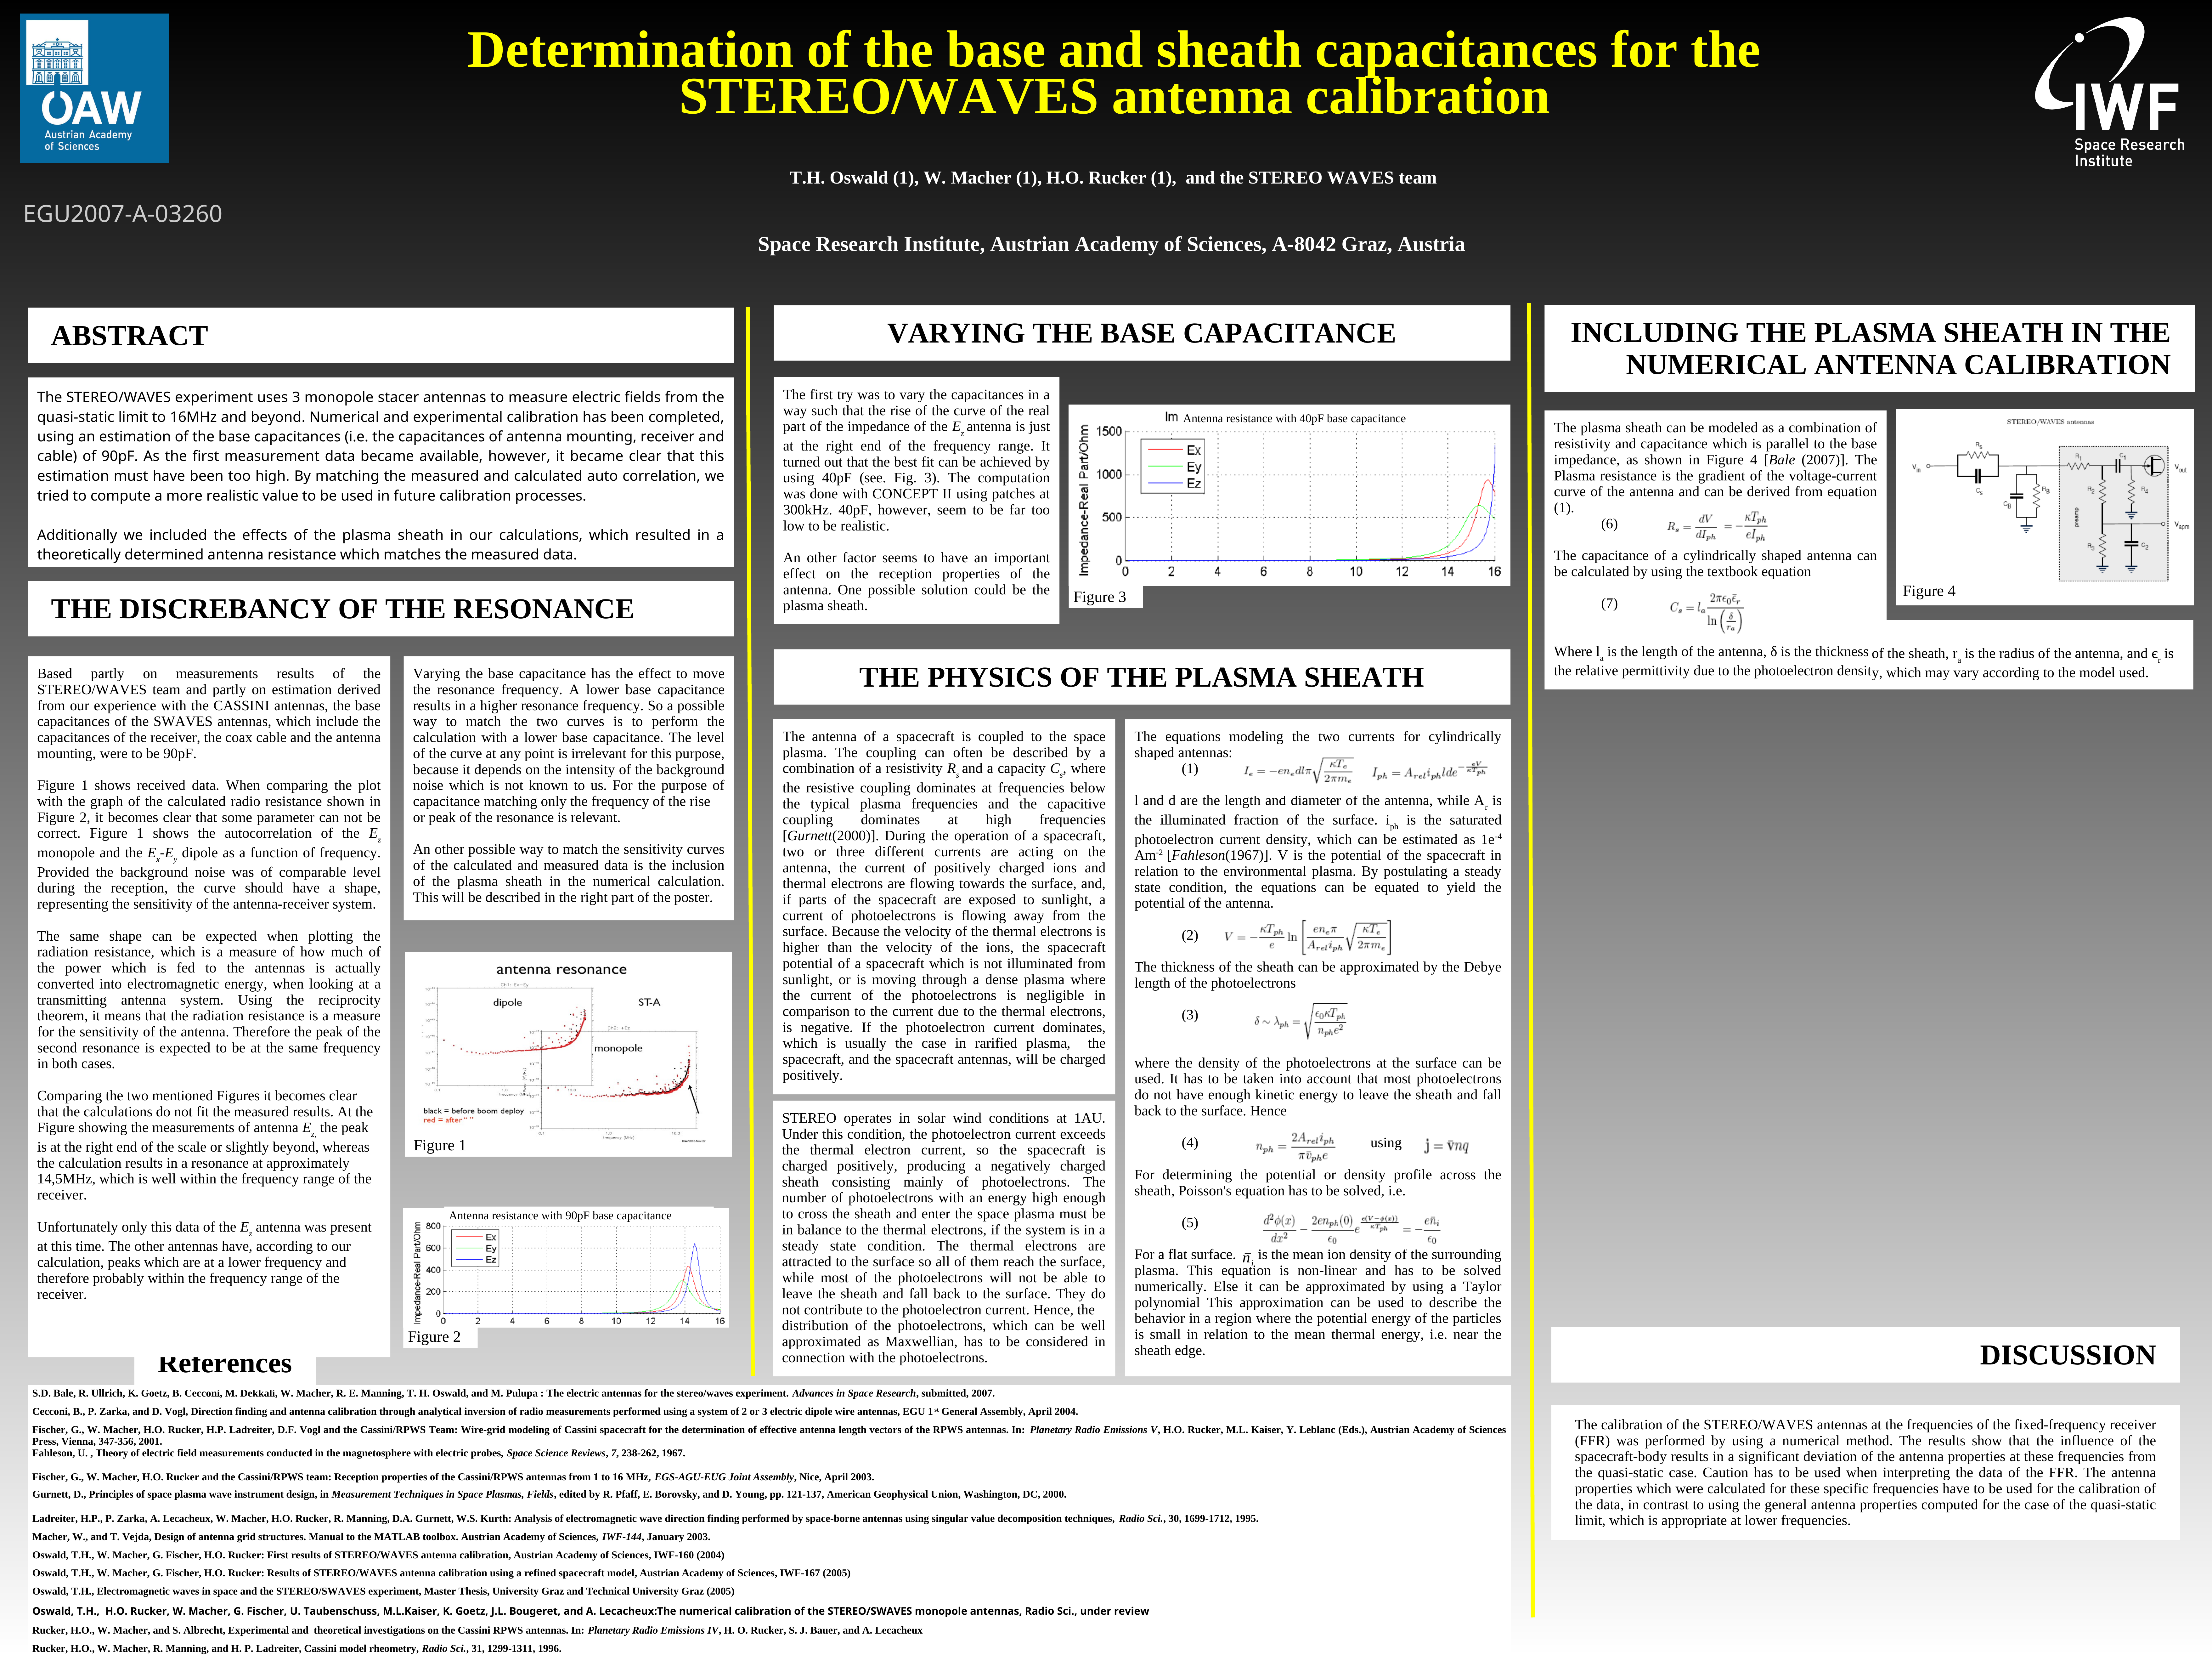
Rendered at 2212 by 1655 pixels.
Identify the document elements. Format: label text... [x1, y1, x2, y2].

text_box The calibration of the STEREO/WAVES antennas at the frequencies of the fixed-frequency receiver (FFR) was performed by using a numerical method. The results show that the influence of the spacecraft-body results in a significant deviation of the antenna properties at these frequencies from the quasi-static case. Caution has to be used when interpreting the data of the FFR. The antenna properties which were calculated for these specific frequencies have to be used for the calibration of the data, in contrast to using the general antenna properties computed for the case of the quasi-static limit, which is appropriate at lower frequencies. [1551, 1405, 2180, 1540]
picture [69, 141, 99, 150]
text_box Antenna resistance with 90pF base capacitance [444, 1206, 714, 1225]
text_box ABSTRACT [28, 308, 734, 363]
text_box INCLUDING THE PLASMA SHEATH IN THE NUMERICAL ANTENNA CALIBRATION [1544, 305, 2195, 392]
chart [1239, 1249, 1257, 1268]
text_box The first try was to vary the capacitances in a way such that the rise of the curve of the real part of the impedance of the Ez antenna is just at the right end of the frequency range. It turned out that the best fit can be achieved by using 40pF (see. Fig. 3). The computation was done with CONCEPT II using patches at 300kHz. 40pF, however, seem to be far too low to be realistic. An other factor seems to have an important effect on the reception properties of the antenna. One possible solution could be the plasma sheath. [774, 377, 1060, 624]
text_box Determination of the base and sheath capacitances for the STEREO/WAVES antenna calibration [396, 18, 1834, 134]
text_box References [134, 1357, 316, 1391]
picture [405, 952, 732, 1157]
text_box The STEREO/WAVES experiment uses 3 monopole stacer antennas to measure electric fields from the quasi-static limit to 16MHz and beyond. Numerical and experimental calibration has been completed, using an estimation of the base capacitances (i.e. the capacitances of antenna mounting, receiver and cable) of 90pF. As the first measurement data became available, however, it became clear that this estimation must have been too high. By matching the measured and calculated auto correlation, we tried to compute a more realistic value to be used in future calibration processes. Additionally we included the effects of the plasma sheath in our calculations, which resulted in a theoretically determined antenna resistance which matches the measured data. [28, 377, 734, 567]
text_box Figure 3 [1069, 586, 1143, 608]
picture [1220, 909, 1402, 960]
picture [73, 132, 86, 139]
text_box Figure 4 [1898, 580, 1973, 602]
picture [42, 91, 74, 126]
text_box THE PHYSICS OF THE PLASMA SHEATH [774, 649, 1511, 705]
text_box Space Research Institute, Austrian Academy of Sciences, A-8042 Graz, Austria [506, 220, 1713, 291]
picture [112, 131, 132, 142]
picture [1661, 507, 1779, 547]
picture [44, 142, 54, 150]
picture [1069, 405, 1510, 586]
text_box Based partly on measurements results of the STEREO/WAVES team and partly on estimation derived from our experience with the CASSINI antennas, the base capacitances of the SWAVES antennas, which include the capacitances of the receiver, the coax cable and the antenna mounting, were to be 90pF. Figure 1 shows received data. When comparing the plot with the graph of the calculated radio resistance shown in Figure 2, it becomes clear that some parameter can not be correct. Figure 1 shows the autocorrelation of the Ez monopole and the Ex-Ey dipole as a function of frequency. Provided the background noise was of comparable level during the reception, the curve should have a shape, representing the sensitivity of the antenna-receiver system. The same shape can be expected when plotting the radiation resistance, which is a measure of how much of the power which is fed to the antennas is actually converted into electromagnetic energy, when looking at a transmitting antenna system. Using the reciprocity theorem, it means that the radiation resistance is a measure for the sensitivity of the antenna. Therefore the peak of the second resonance is expected to be at the same frequency in both cases. Comparing the two mentioned Figures it becomes clear that the calculations do not fit the measured results. At the Figure showing the measurements of antenna Ez, the peak is at the right end of the scale or slightly beyond, whereas the calculation results in a resonance at approximately 14,5MHz, which is well within the frequency range of the receiver. Unfortunately only this data of the Ez antenna was present at this time. The other antennas have, according to our calculation, peaks which are at a lower frequency and therefore probably within the frequency range of the receiver. [28, 656, 391, 1357]
text_box VARYING THE BASE CAPACITANCE [774, 305, 1511, 361]
picture [25, 20, 89, 86]
text_box T.H. Oswald (1), W. Macher (1), H.O. Rucker (1), and the STEREO WAVES team [687, 153, 1540, 212]
text_box Varying the base capacitance has the effect to move the resonance frequency. A lower base capacitance results in a higher resonance frequency. So a possible way to match the two curves is to perform the calculation with a lower base capacitance. The level of the curve at any point is irrelevant for this purpose, because it depends on the intensity of the background noise which is not known to us. For the purpose of capacitance matching only the frequency of the rise or peak of the resonance is relevant. An other possible way to match the sensitivity curves of the calculated and measured data is the inclusion of the plasma sheath in the numerical calculation. This will be described in the right part of the poster. [403, 656, 734, 921]
picture [101, 91, 143, 125]
picture [72, 91, 103, 125]
text_box S.D. Bale, R. Ullrich, K. Goetz, B. Cecconi, M. Dekkali, W. Macher, R. E. Manning, T. H. Oswald, and M. Pulupa : The electric antennas for the stereo/waves experiment. Advances in Space Research, submitted, 2007. Cecconi, B., P. Zarka, and D. Vogl, Direction finding and antenna calibration through analytical inversion of radio measurements performed using a system of 2 or 3 electric dipole wire antennas, EGU 1st General Assembly, April 2004. Fischer, G., W. Macher, H.O. Rucker, H.P. Ladreiter, D.F. Vogl and the Cassini/RPWS Team: Wire-grid modeling of Cassini spacecraft for the determination of effective antenna length vectors of the RPWS antennas. In: Planetary Radio Emissions V, H.O. Rucker, M.L. Kaiser, Y. Leblanc (Eds.), Austrian Academy of Sciences Press, Vienna, 347-356, 2001. Fahleson, U. , Theory of electric field measurements conducted in the magnetosphere with electric probes, Space Science Reviews, 7, 238-262, 1967. Fischer, G., W. Macher, H.O. Rucker and the Cassini/RPWS team: Reception properties of the Cassini/RPWS antennas from 1 to 16 MHz, EGS-AGU-EUG Joint Assembly, Nice, April 2003. Gurnett, D., Principles of space plasma wave instrument design, in Measurement Techniques in Space Plasmas, Fields, edited by R. Pfaff, E. Borovsky, and D. Young, pp. 121-137, American Geophysical Union, Washington, DC, 2000. Ladreiter, H.P., P. Zarka, A. Lecacheux, W. Macher, H.O. Rucker, R. Manning, D.A. Gurnett, W.S. Kurth: Analysis of electromagnetic wave direction finding performed by space-borne antennas using singular value decomposition techniques, Radio Sci., 30, 1699-1712, 1995. Macher, W., and T. Vejda, Design of antenna grid structures. Manual to the MATLAB toolbox. Austrian Academy of Sciences, IWF-144, January 2003. Oswald, T.H., W. Macher, G. Fischer, H.O. Rucker: First results of STEREO/WAVES antenna calibration, Austrian Academy of Sciences, IWF-160 (2004) Oswald, T.H., W. Macher, G. Fischer, H.O. Rucker: Results of STEREO/WAVES antenna calibration using a refined spacecraft model, Austrian Academy of Sciences, IWF-167 (2005) Oswald, T.H., Electromagnetic waves in space and the STEREO/SWAVES experiment, Master Thesis, University Graz and Technical University Graz (2005) Oswald, T.H., H.O. Rucker, W. Macher, G. Fischer, U. Taubenschuss, M.L.Kaiser, K. Goetz, J.L. Bougeret, and A. Lecacheux:The numerical calibration of the STEREO/SWAVES monopole antennas, Radio Sci., under review Rucker, H.O., W. Macher, and S. Albrecht, Experimental and theoretical investigations on the Cassini RPWS antennas. In: Planetary Radio Emissions IV, H. O. Rucker, S. J. Bauer, and A. Lecacheux Rucker, H.O., W. Macher, R. Manning, and H. P. Ladreiter, Cassini model rheometry, Radio Sci., 31, 1299-1311, 1996. Rucker, H., W. Macher, G. Fischer, T.H. Oswald, J.-L. Bougeret, M. Kaiser, and K. Goetz (2005), Analysis of spacecraft antenna systems: Implications for stereo/waves, Adv. Space Res.,36,1530-1533, doi: 10.1016/j.asr.2005.07.060. Vogl, D.F., B. Cecconi, W. Macher, P. Zarka, H.P. Ladreiter, P. Fedou, A. Lecacheux, T. Averkamp, G. Fischer, H.O. Rucker, D.A. Gurnett, W.S. Kurth, G.B. Hospodarsky, In-flight calibration of the Cassini-RPWS antenna system for direction finding and polarization measurements, J. Geophys. Res., 109 (2004). [28, 1385, 1511, 1655]
text_box The plasma sheath can be modeled as a combination of resistivity and capacitance which is parallel to the base impedance, as shown in Figure 4 [Bale (2007)]. The Plasma resistance is the gradient of the voltage-current curve of the antenna and can be derived from equation (1). (6) The capacitance of a cylindrically shaped antenna can be calculated by using the textbook equation (7) Where la is the length of the antenna, δ is the thickness the relative permittivity due to the photoelectron densit [1544, 410, 1887, 689]
text_box References [165, 1357, 171, 1363]
picture [1420, 1136, 1475, 1160]
text_box STEREO operates in solar wind conditions at 1AU. Under this condition, the photoelectron current exceeds the thermal electron current, so the spacecraft is charged positively, producing a negatively charged sheath consisting mainly of photoelectrons. The number of photoelectrons with an energy high enough to cross the sheath and enter the space plasma must be in balance to the thermal electrons, if the system is in a steady state condition. The thermal electrons are attracted to the surface so all of them reach the surface, while most of the photoelectrons will not be able to leave the sheath and fall back to the surface. They do not contribute to the photoelectron current. Hence, the distribution of the photoelectrons, which can be well approximated as Maxwellian, has to be considered in connection with the photoelectrons. [773, 1101, 1115, 1376]
picture [44, 130, 73, 139]
text_box of the sheath, ra is the radius of the antenna, and єr is y, which may vary according to the model used. [1871, 620, 2193, 689]
text_box The antenna of a spacecraft is coupled to the space plasma. The coupling can often be described by a combination of a resistivity Rs and a capacity Cs, where the resistive coupling dominates at frequencies below the typical plasma frequencies and the capacitive coupling dominates at high frequencies [Gurnett(2000)]. During the operation of a spacecraft, two or three different currents are acting on the antenna, the current of positively charged ions and thermal electrons are flowing towards the surface, and, if parts of the spacecraft are exposed to sunlight, a current of photoelectrons is flowing away from the surface. Because the velocity of the thermal electrons is higher than the velocity of the ions, the spacecraft potential of a spacecraft which is not illuminated from sunlight, or is moving through a dense plasma where the current of the photoelectrons is negligible in comparison to the current due to the thermal electrons, is negative. If the photoelectron current dominates, which is usually the case in rarified plasma, the spacecraft, and the spacecraft antennas, will be charged positively. [773, 719, 1115, 1095]
picture [2035, 17, 2184, 166]
picture [1666, 588, 1753, 638]
text_box Figure 1 [409, 1134, 483, 1157]
picture [57, 142, 69, 150]
picture [88, 130, 111, 139]
text_box Antenna resistance with 40pF base capacitance [1178, 409, 1457, 428]
text_box THE DISCREBANCY OF THE RESONANCE [28, 581, 734, 637]
picture [1253, 994, 1355, 1045]
picture [1370, 757, 1500, 785]
picture [1896, 409, 2194, 605]
text_box EGU2007-A-03260 [19, 194, 292, 233]
picture [1259, 1209, 1452, 1250]
picture [403, 1208, 729, 1328]
picture [1234, 749, 1364, 796]
text_box The equations modeling the two currents for cylindrically shaped antennas: (1) l and d are the length and diameter of the antenna, while Ar is the illuminated fraction of the surface. iph is the saturated photoelectron current density, which can be estimated as 1e-4 Am-2 [Fahleson(1967)]. V is the potential of the spacecraft in relation to the environmental plasma. By postulating a steady state condition, the equations can be equated to yield the potential of the antenna. (2) The thickness of the sheath can be approximated by the Debye length of the photoelectrons (3) where the density of the photoelectrons at the surface can be used. It has to be taken into account that most photoelectrons do not have enough kinetic energy to leave the sheath and fall back to the surface. Hence (4) using For determining the potential or density profile across the sheath, Poisson's equation has to be solved, i.e. (5) For a flat surface. is the mean ion density of the surrounding plasma. This equation is non-linear and has to be solved numerically. Else it can be approximated by using a Taylor polynomial This approximation can be used to describe the behavior in a region where the potential energy of the particles is small in relation to the mean thermal energy, i.e. near the sheath edge. [1125, 719, 1511, 1376]
picture [1251, 1125, 1344, 1168]
text_box Figure 2 [403, 1325, 478, 1348]
text_box DISCUSSION [1551, 1327, 2180, 1383]
